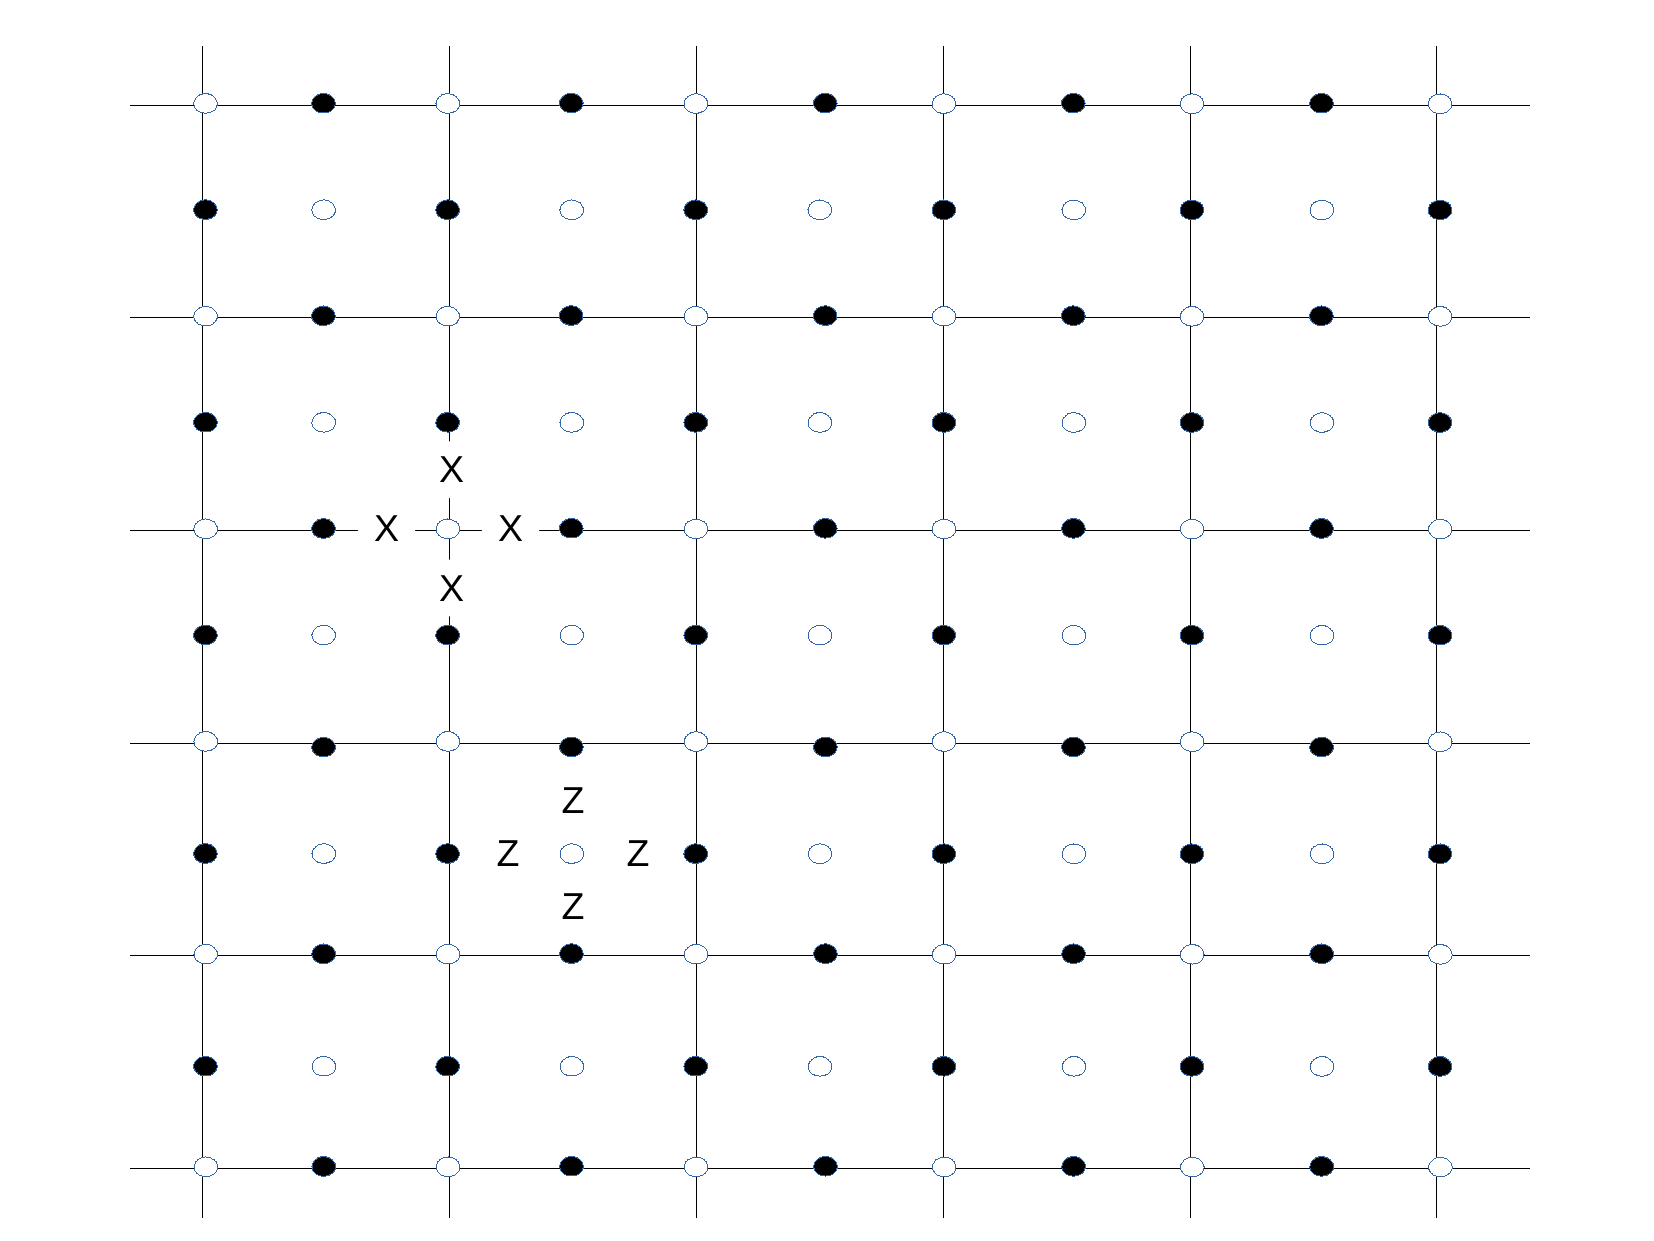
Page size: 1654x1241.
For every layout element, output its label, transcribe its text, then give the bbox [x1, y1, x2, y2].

text_box [1310, 625, 1334, 645]
text_box [1309, 518, 1334, 539]
text_box [193, 199, 218, 220]
text_box [683, 625, 708, 645]
text_box [559, 93, 584, 113]
text_box [684, 519, 708, 539]
text_box [1180, 412, 1204, 433]
text_box [1309, 93, 1334, 113]
text_box [435, 93, 460, 114]
text_box [683, 843, 708, 864]
text_box [311, 199, 336, 220]
text_box [1428, 200, 1452, 220]
text_box [435, 1056, 460, 1076]
text_box [932, 519, 956, 539]
text_box [311, 1156, 336, 1177]
text_box [813, 943, 838, 964]
text_box [559, 412, 584, 433]
text_box [436, 518, 460, 539]
text_box [932, 1157, 956, 1177]
text_box [1428, 1056, 1452, 1077]
text_box [684, 93, 708, 114]
text_box [559, 305, 583, 326]
text_box [932, 306, 956, 326]
text_box [684, 1157, 708, 1177]
text_box [683, 412, 708, 433]
text_box [560, 1056, 584, 1076]
text_box [193, 93, 218, 114]
text_box [311, 737, 336, 757]
text_box [193, 518, 218, 539]
text_box [559, 518, 584, 538]
text_box [311, 518, 336, 539]
text_box X [357, 500, 416, 558]
text_box [193, 412, 218, 432]
text_box [1309, 305, 1334, 326]
text_box Z [611, 825, 670, 883]
text_box [932, 93, 956, 114]
text_box [1061, 305, 1086, 326]
text_box [684, 944, 708, 964]
text_box [813, 518, 838, 539]
text_box [193, 944, 218, 964]
text_box [311, 93, 336, 113]
text_box [560, 625, 584, 645]
text_box [1180, 731, 1204, 752]
text_box [1180, 625, 1204, 645]
text_box [683, 1056, 708, 1076]
text_box [559, 737, 584, 757]
text_box [1180, 306, 1204, 327]
text_box [808, 625, 832, 645]
text_box X [422, 559, 481, 617]
text_box [311, 943, 336, 964]
text_box [807, 199, 832, 220]
text_box [560, 843, 584, 864]
text_box [1428, 625, 1452, 645]
text_box [932, 412, 956, 433]
text_box [436, 944, 460, 964]
text_box [932, 1056, 956, 1077]
text_box X [422, 441, 481, 499]
text_box [683, 199, 708, 220]
text_box [932, 843, 956, 864]
text_box [559, 1156, 584, 1176]
text_box [193, 306, 218, 326]
text_box [1061, 93, 1086, 113]
text_box [435, 199, 460, 220]
text_box [932, 199, 956, 220]
text_box [1062, 1056, 1086, 1077]
text_box [1309, 1156, 1334, 1177]
text_box [435, 412, 460, 433]
text_box [1180, 843, 1204, 864]
text_box [1062, 412, 1086, 433]
text_box [311, 843, 336, 864]
text_box [808, 412, 832, 433]
text_box [684, 306, 708, 326]
text_box Z [546, 878, 605, 936]
text_box [1428, 306, 1452, 327]
text_box [436, 731, 460, 752]
text_box [312, 1056, 336, 1076]
text_box [932, 731, 956, 752]
text_box [1061, 737, 1086, 757]
text_box [1428, 412, 1452, 433]
text_box [559, 199, 584, 220]
text_box [1310, 200, 1334, 220]
text_box [193, 843, 218, 864]
text_box [813, 1156, 838, 1177]
text_box [1061, 200, 1086, 220]
text_box [559, 943, 584, 964]
text_box [194, 1156, 218, 1177]
text_box [1061, 518, 1086, 539]
text_box [311, 625, 336, 645]
text_box [311, 412, 336, 433]
text_box [1180, 1056, 1204, 1077]
text_box [436, 306, 460, 326]
text_box [1062, 625, 1086, 645]
text_box [435, 625, 460, 645]
text_box [813, 93, 838, 113]
text_box [436, 1156, 460, 1177]
text_box [193, 1056, 218, 1076]
text_box [932, 625, 956, 645]
text_box [1428, 93, 1452, 114]
text_box [1180, 944, 1205, 965]
text_box [1180, 200, 1204, 220]
text_box [1309, 943, 1334, 964]
text_box [1428, 944, 1453, 965]
text_box [808, 843, 832, 864]
text_box [1310, 412, 1334, 433]
text_box [193, 625, 218, 645]
text_box [808, 1056, 832, 1077]
text_box Z [546, 772, 605, 829]
text_box [1310, 1056, 1334, 1077]
text_box [1428, 843, 1452, 864]
text_box [1061, 1156, 1086, 1177]
text_box [193, 731, 218, 752]
text_box [1428, 1157, 1453, 1177]
text_box Z [481, 825, 540, 883]
text_box [1062, 843, 1086, 864]
text_box [813, 305, 837, 326]
text_box X [481, 500, 540, 558]
text_box [1180, 519, 1204, 539]
text_box [1061, 943, 1086, 964]
text_box [684, 731, 708, 752]
text_box [435, 843, 460, 864]
text_box [1180, 93, 1204, 114]
text_box [813, 737, 838, 757]
text_box [1309, 737, 1334, 757]
text_box [1310, 843, 1334, 864]
text_box [1428, 731, 1453, 752]
text_box [1428, 519, 1452, 539]
text_box [1180, 1157, 1205, 1177]
text_box [932, 944, 956, 964]
text_box [311, 305, 336, 326]
